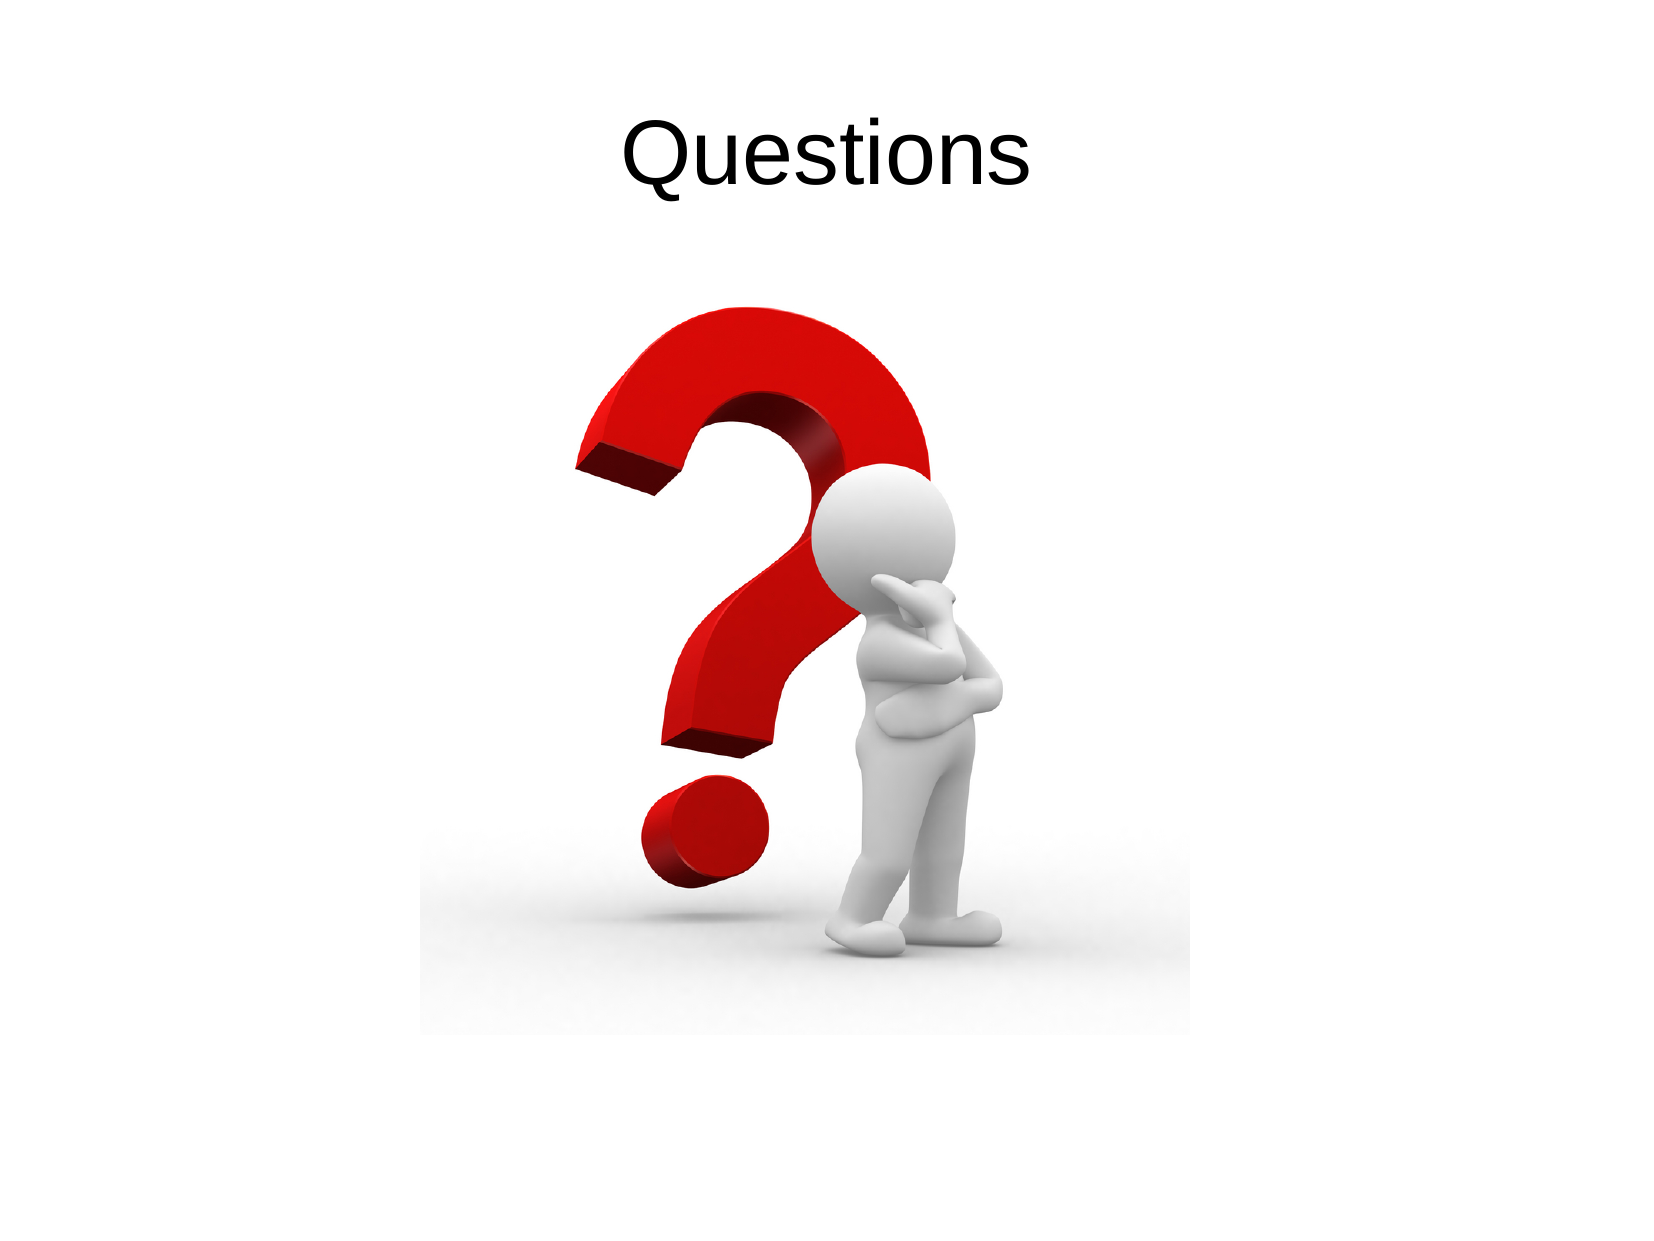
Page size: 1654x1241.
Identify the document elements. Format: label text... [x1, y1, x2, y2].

picture [420, 264, 1190, 1036]
title Questions [82, 49, 1571, 257]
